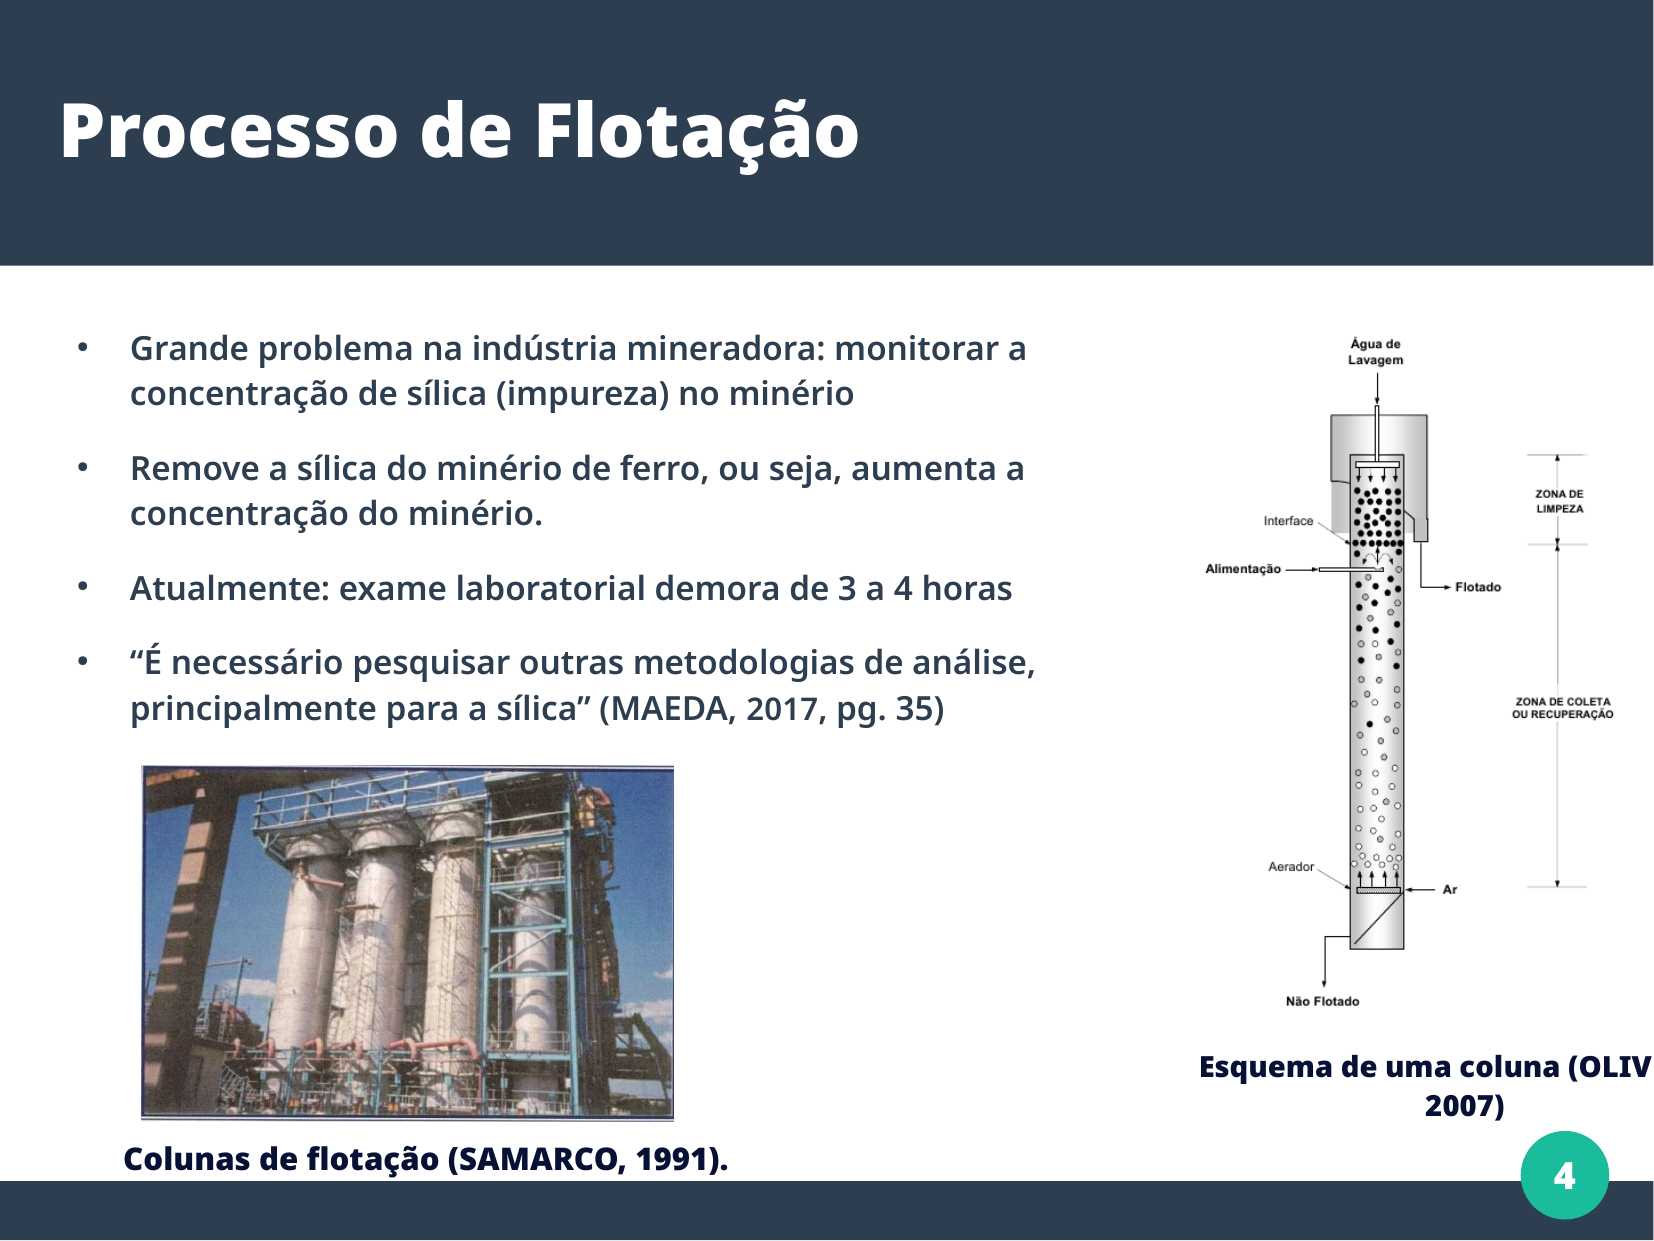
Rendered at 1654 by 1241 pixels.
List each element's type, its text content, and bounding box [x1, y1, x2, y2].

picture [1198, 330, 1636, 1016]
list Grande problema na indústria mineradora: monitorar a concentração de sílica (impureza) no minério Remove a sílica do minério de ferro, ou seja, aumenta a concentração do minério. Atualmente: exame laboratorial demora de 3 a 4 horas “É necessário pesquisar outras metodologias de análise, principalmente para a sílica” (MAEDA, 2017, pg. 35) [59, 324, 1199, 1152]
title Colunas de flotação (SAMARCO, 1991). [123, 1124, 827, 1193]
title Processo de Flotação [59, 49, 1595, 207]
title Esquema de uma coluna (OLIVEIRA, 2007) [1198, 1043, 1654, 1128]
picture [141, 765, 674, 1123]
